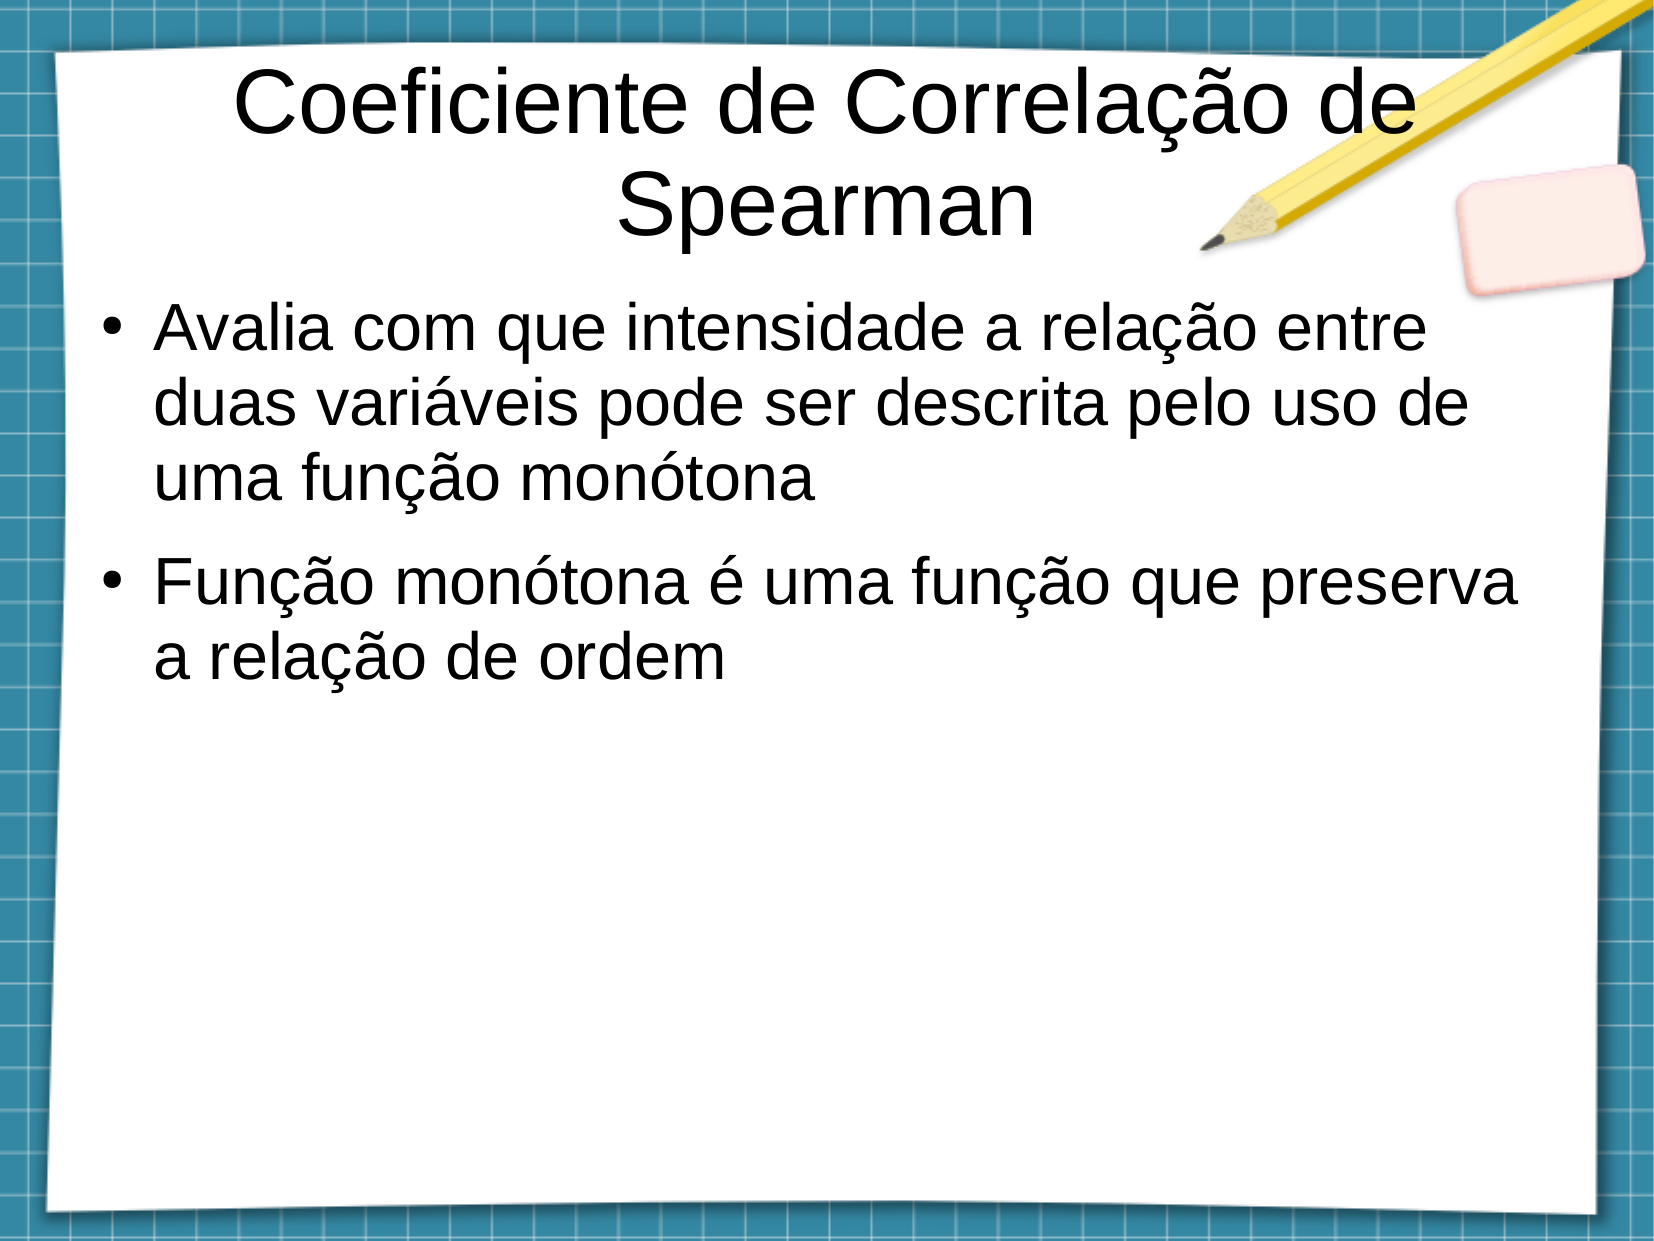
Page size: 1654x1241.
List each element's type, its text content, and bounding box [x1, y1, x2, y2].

title Coeficiente de Correlação de Spearman [82, 49, 1571, 257]
list Avalia com que intensidade a relação entre duas variáveis pode ser descrita pelo uso de uma função monótona Função monótona é uma função que preserva a relação de ordem [82, 290, 1571, 1010]
picture [0, 0, 1654, 1241]
